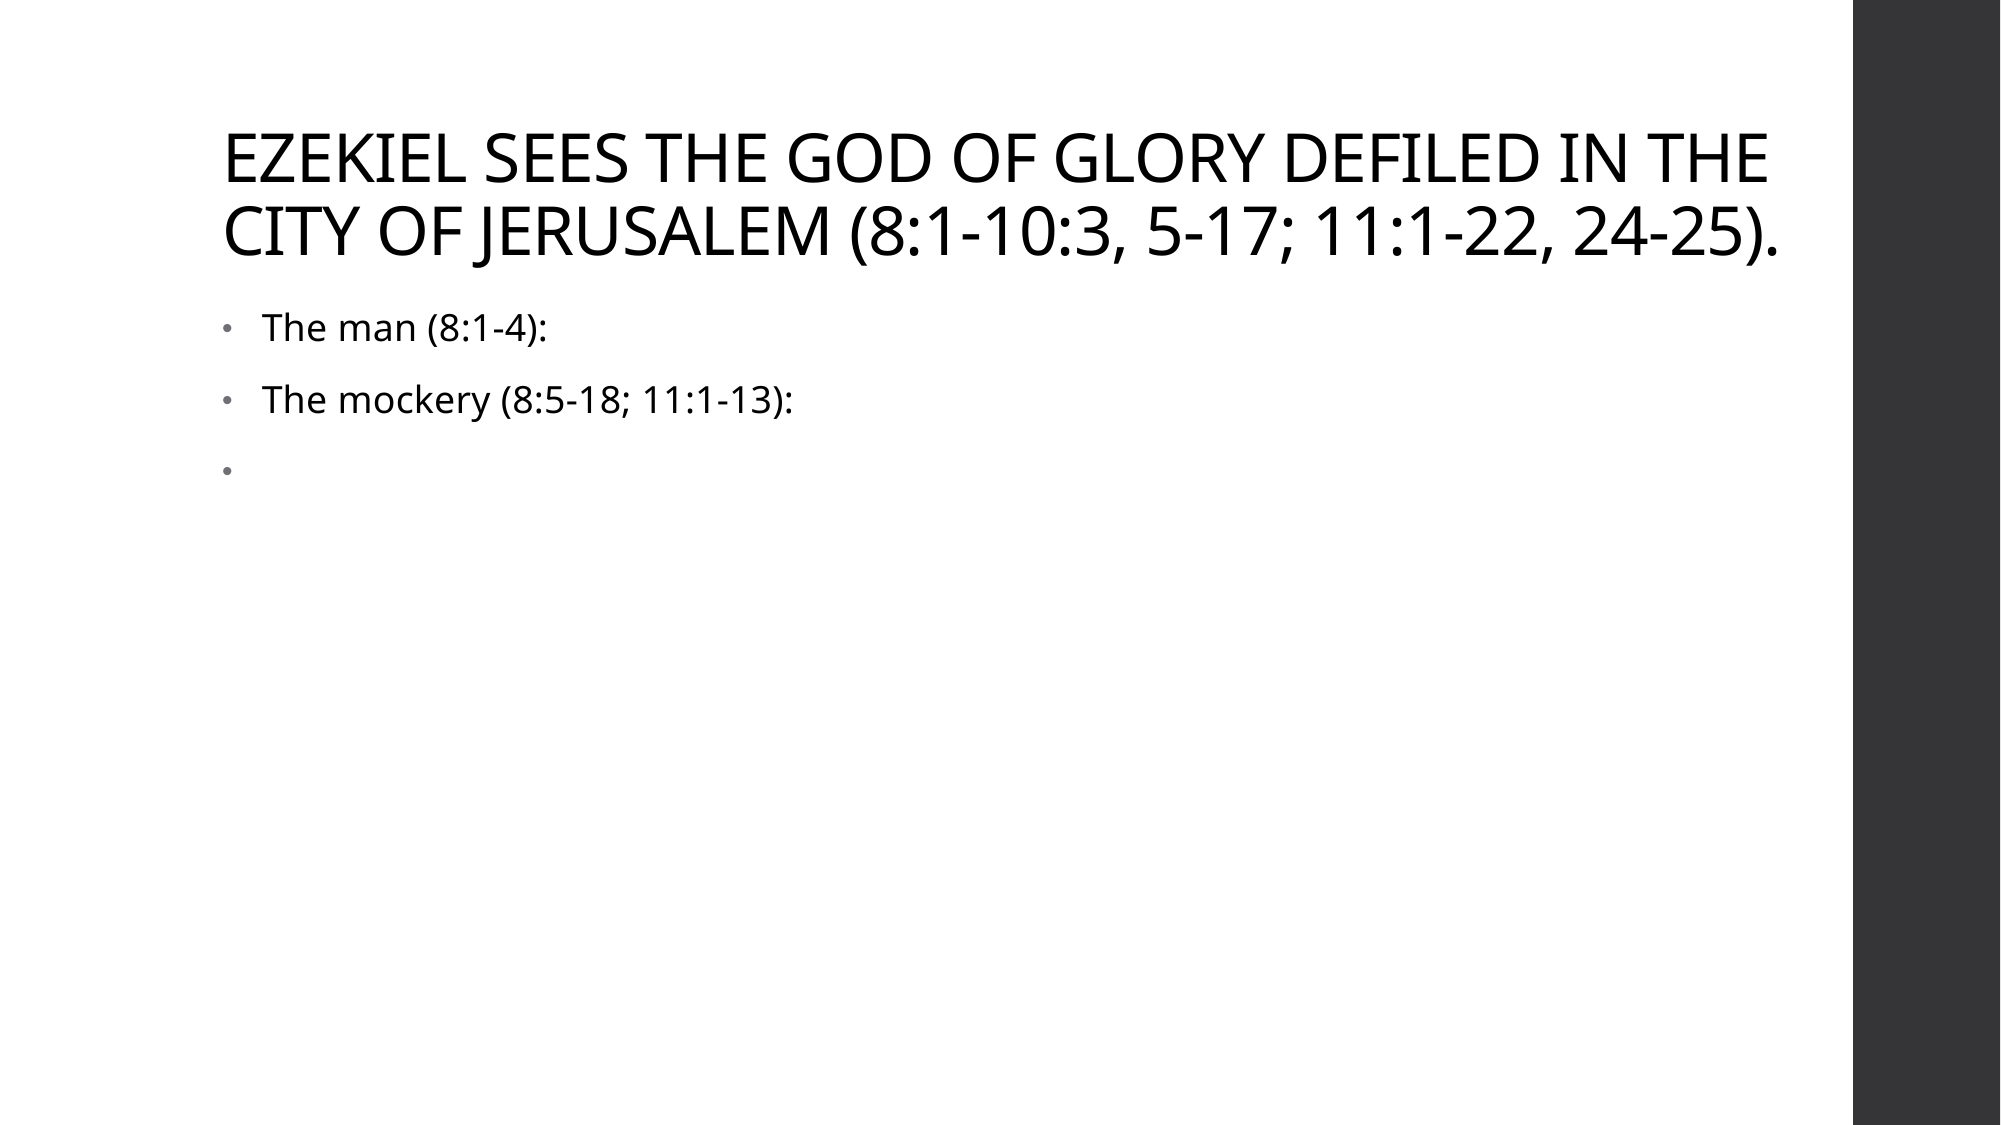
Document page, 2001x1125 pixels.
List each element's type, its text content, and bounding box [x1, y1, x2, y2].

list The man (8:1-4): The mockery (8:5-18; 11:1-13): [206, 299, 1617, 1014]
title EZEKIEL SEES THE GOD OF GLORY DEFILED IN THE CITY OF JERUSALEM (8:1-10:3, 5-17; 11:1-22, 24-25). [206, 60, 1797, 278]
